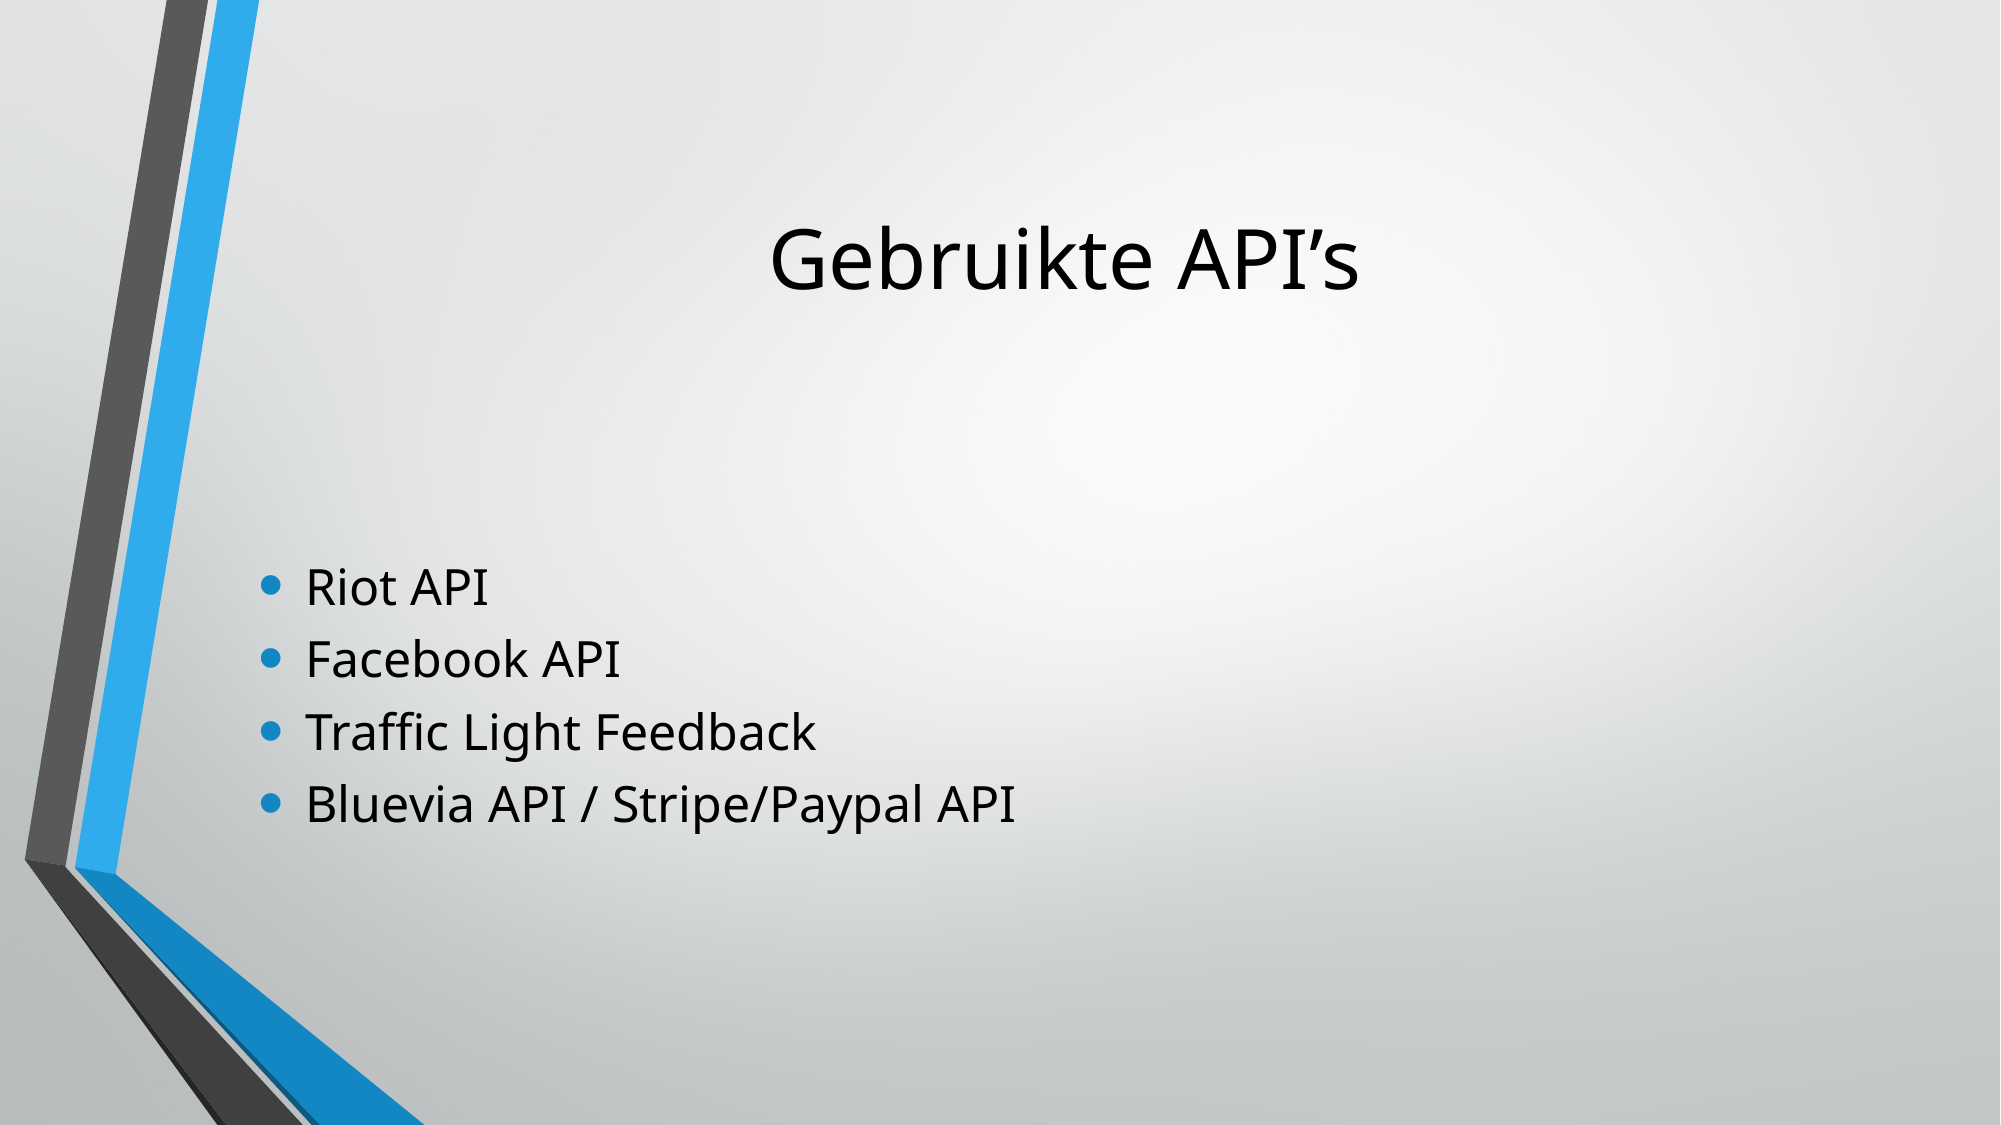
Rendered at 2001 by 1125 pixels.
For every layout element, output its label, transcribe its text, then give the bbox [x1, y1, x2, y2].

list Riot API Facebook API Traffic Light Feedback Bluevia API / Stripe/Paypal API [243, 437, 1887, 950]
title Gebruikte API’s [243, 112, 1887, 400]
